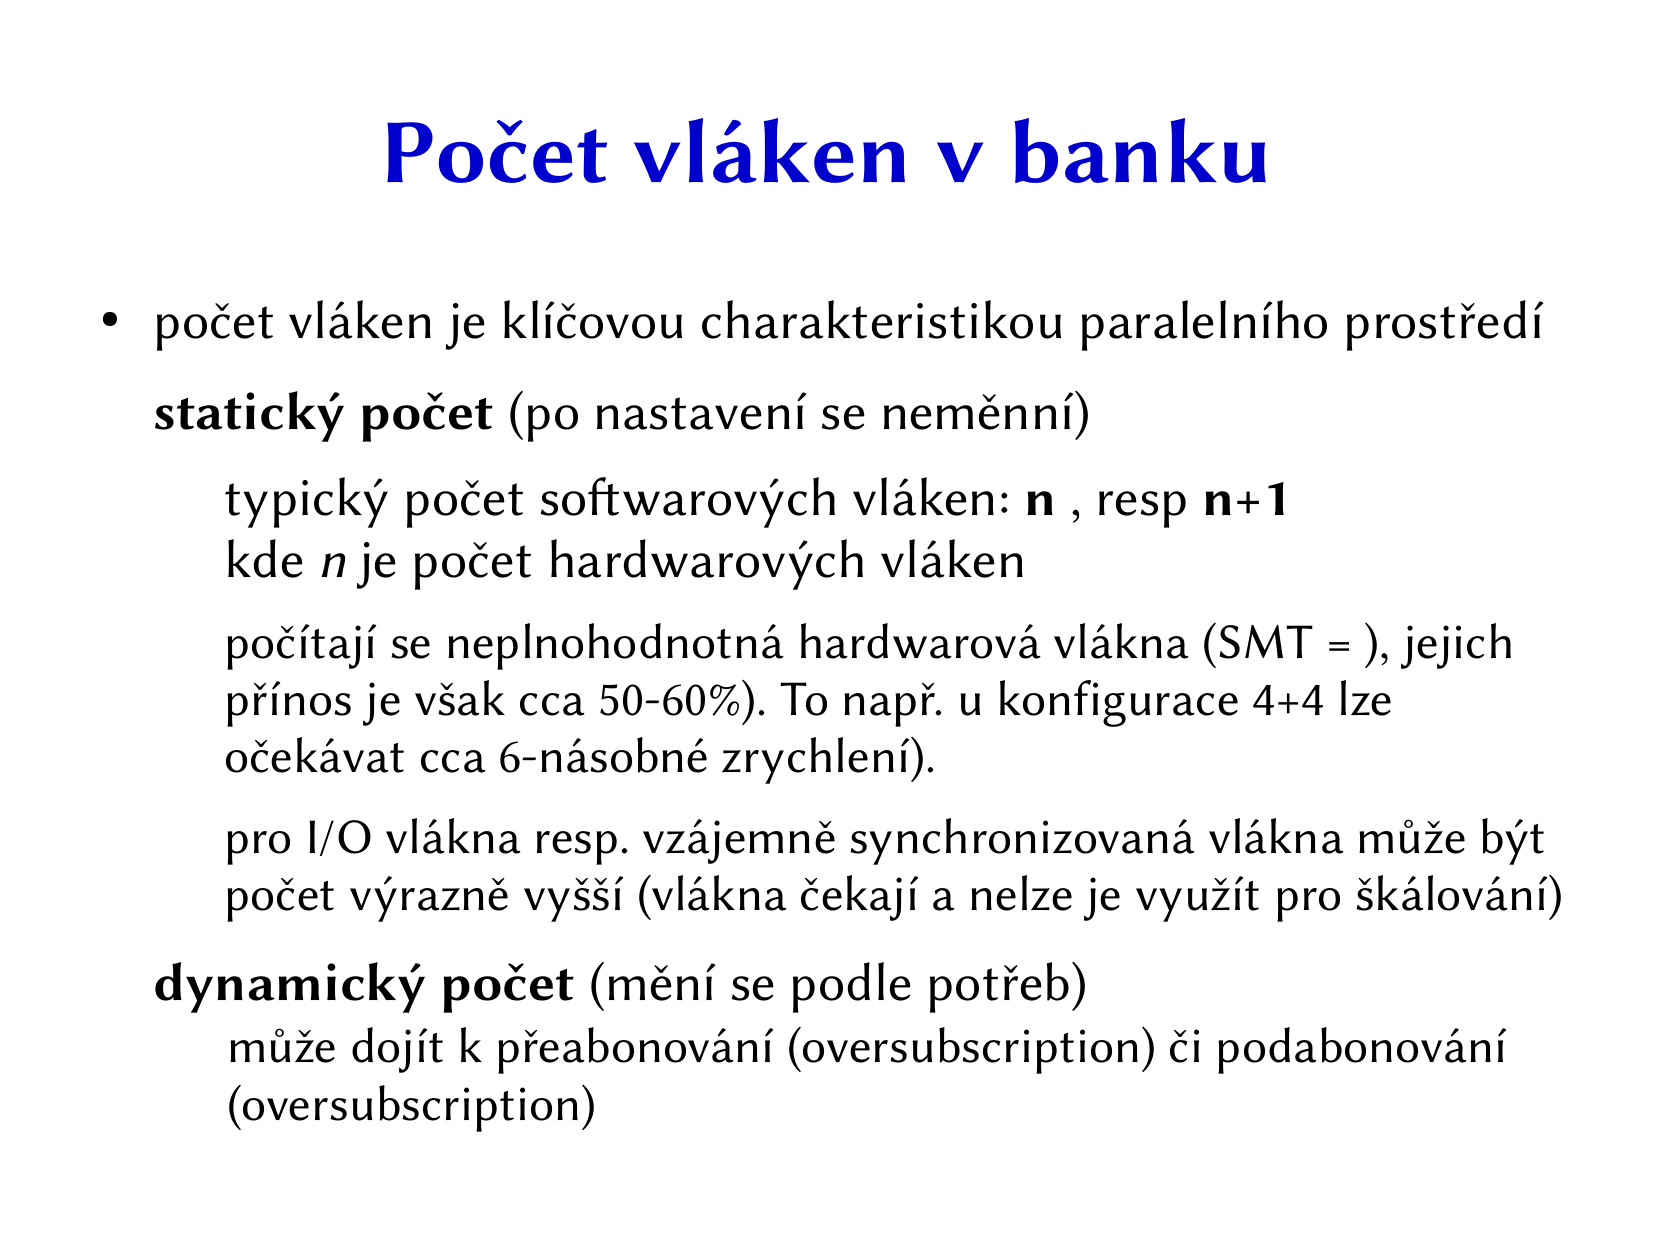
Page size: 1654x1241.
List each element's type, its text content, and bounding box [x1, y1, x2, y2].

title Počet vláken v banku [82, 49, 1571, 257]
list počet vláken je klíčovou charakteristikou paralelního prostředí statický počet (po nastavení se neměnní) typický počet softwarových vláken: n , resp n+1 kde n je počet hardwarových vláken počítají se neplnohodnotná hardwarová vlákna (SMT = ), jejich přínos je však cca 50-60%). To např. u konfigurace 4+4 lze očekávat cca 6-násobné zrychlení). pro I/O vlákna resp. vzájemně synchronizovaná vlákna může být počet výrazně vyšší (vlákna čekají a nelze je využít pro škálování) dynamický počet (mění se podle potřeb) může dojít k přeabonování (oversubscription) či podabonování (oversubscription) [82, 290, 1571, 1010]
